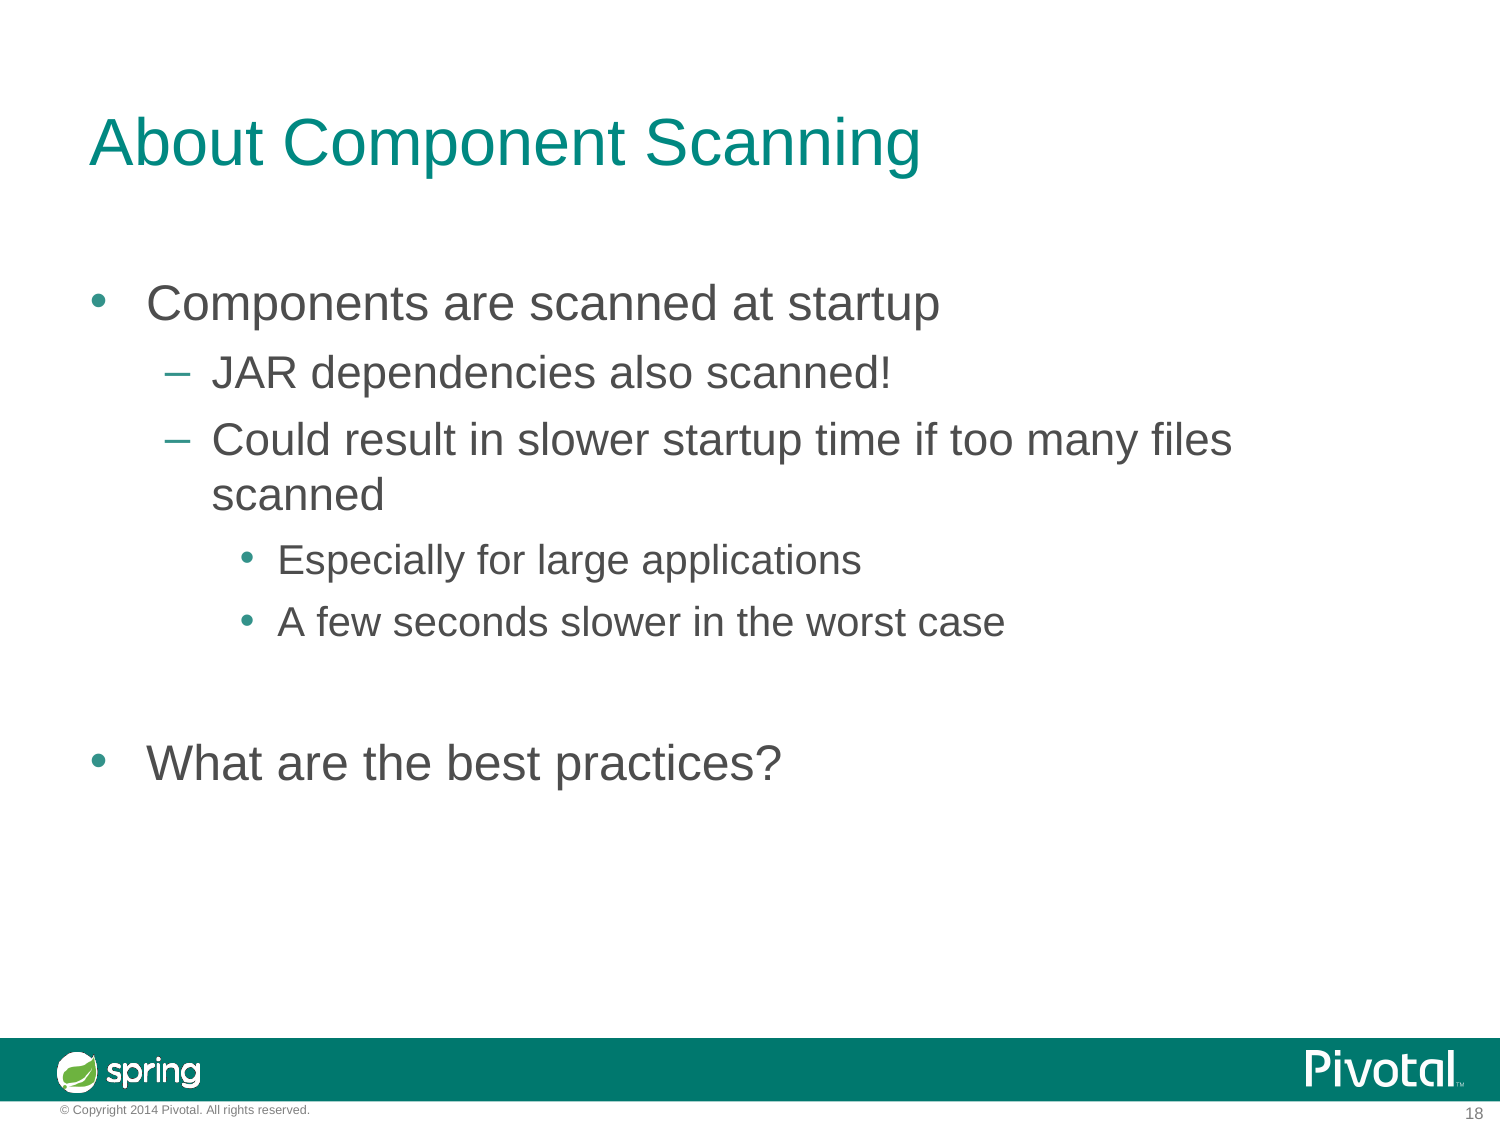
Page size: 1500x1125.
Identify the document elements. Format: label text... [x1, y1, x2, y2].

picture [32, 1041, 210, 1103]
picture [1306, 1050, 1464, 1087]
title About Component Scanning [75, 45, 1426, 233]
list Components are scanned at startup JAR dependencies also scanned! Could result in slower startup time if too many files scanned Especially for large applications A few seconds slower in the worst case What are the best practices? [75, 262, 1426, 1005]
